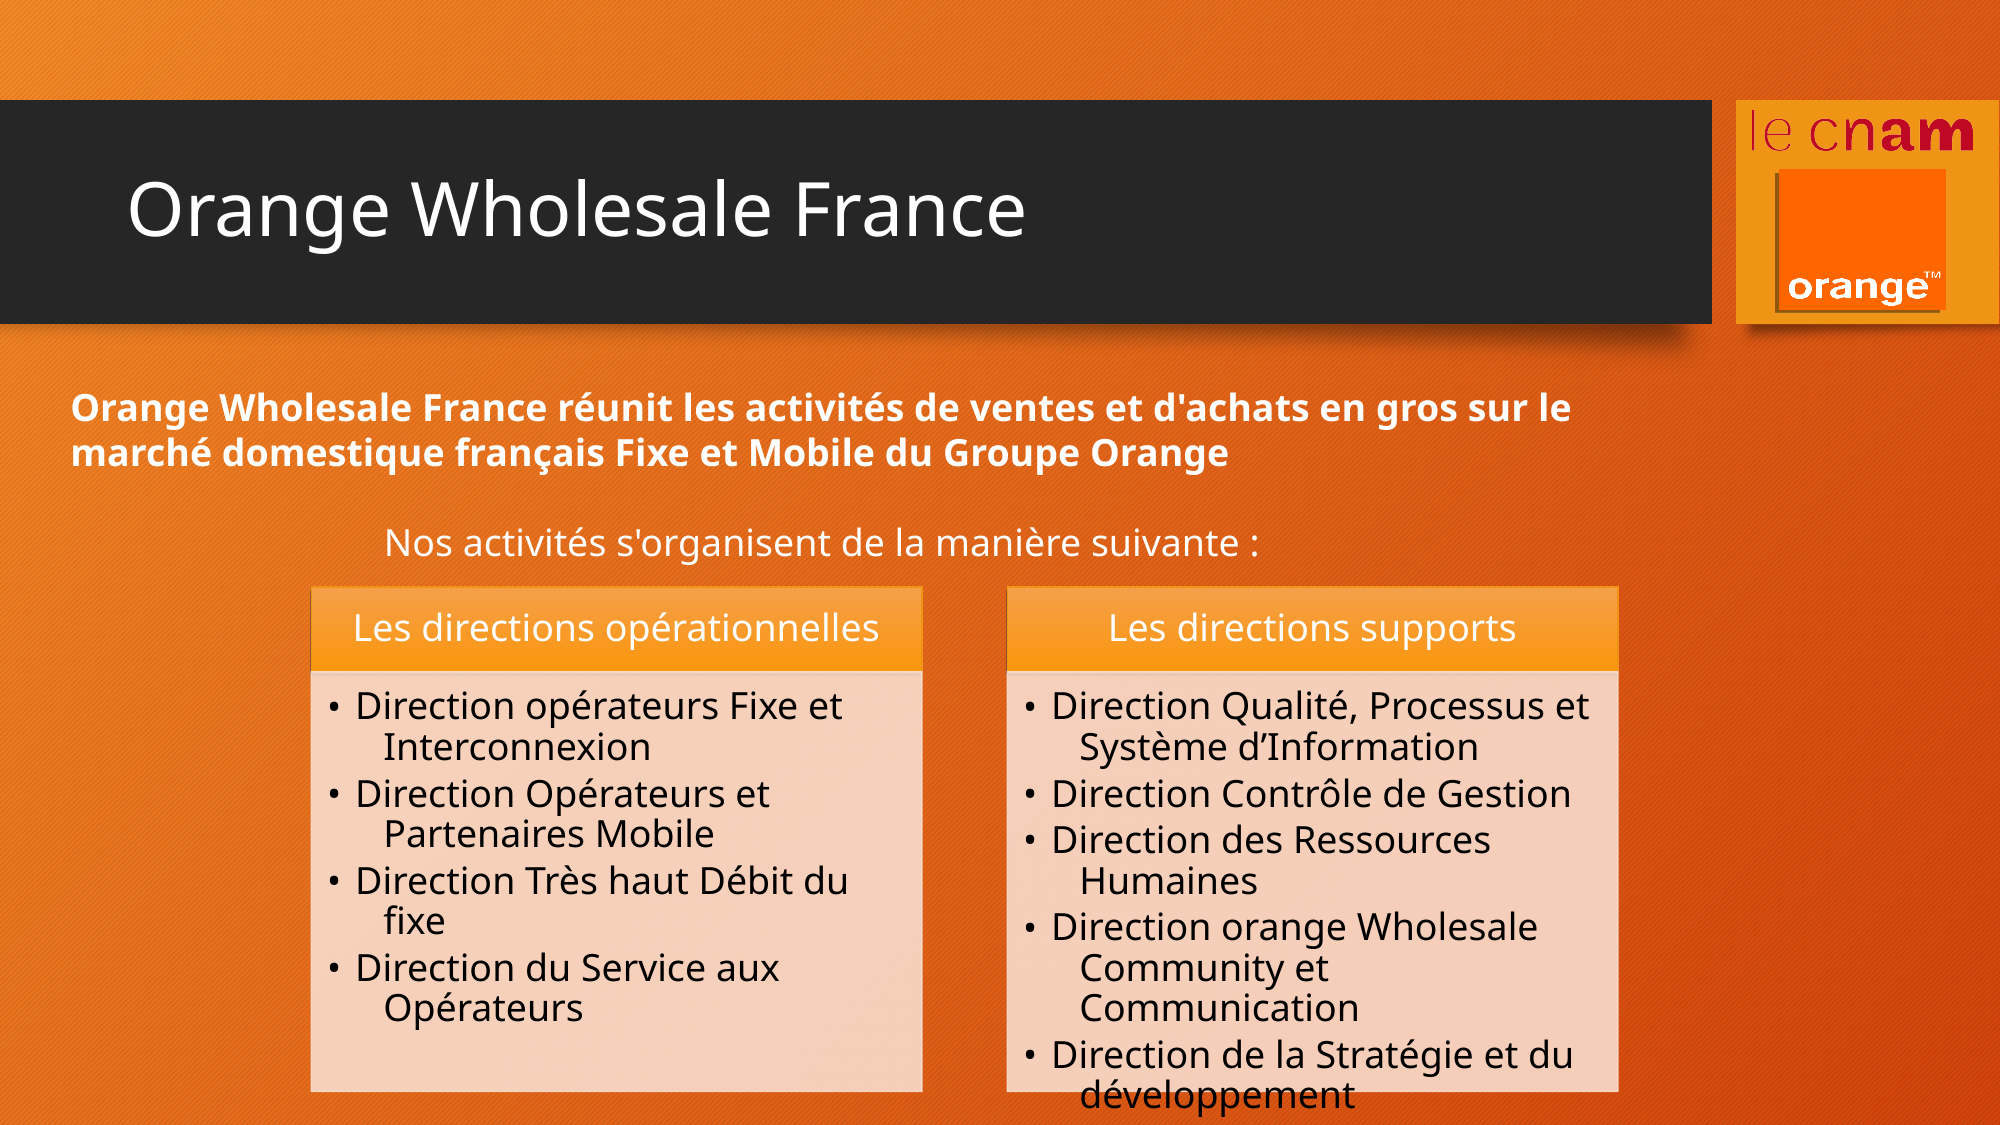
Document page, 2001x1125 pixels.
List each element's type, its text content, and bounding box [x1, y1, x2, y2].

picture [1752, 110, 1973, 151]
text_box Les directions supports [1007, 586, 1618, 671]
text_box Direction opérateurs Fixe et Interconnexion Direction Opérateurs et Partenaires Mobile Direction Très haut Débit du fixe Direction du Service aux Opérateurs [311, 671, 922, 1092]
picture [1779, 169, 1946, 310]
text_box Direction Qualité, Processus et Système d’Information Direction Contrôle de Gestion Direction des Ressources Humaines Direction orange Wholesale Community et Communication Direction de la Stratégie et du développement [1007, 671, 1618, 1092]
text_box Les directions opérationnelles [311, 586, 922, 671]
text_box Orange Wholesale France réunit les activités de ventes et d'achats en gros sur le marché domestique français Fixe et Mobile du Groupe Orange Nos activités s'organisent de la manière suivante : [55, 376, 1689, 573]
title Orange Wholesale France [111, 123, 1689, 301]
